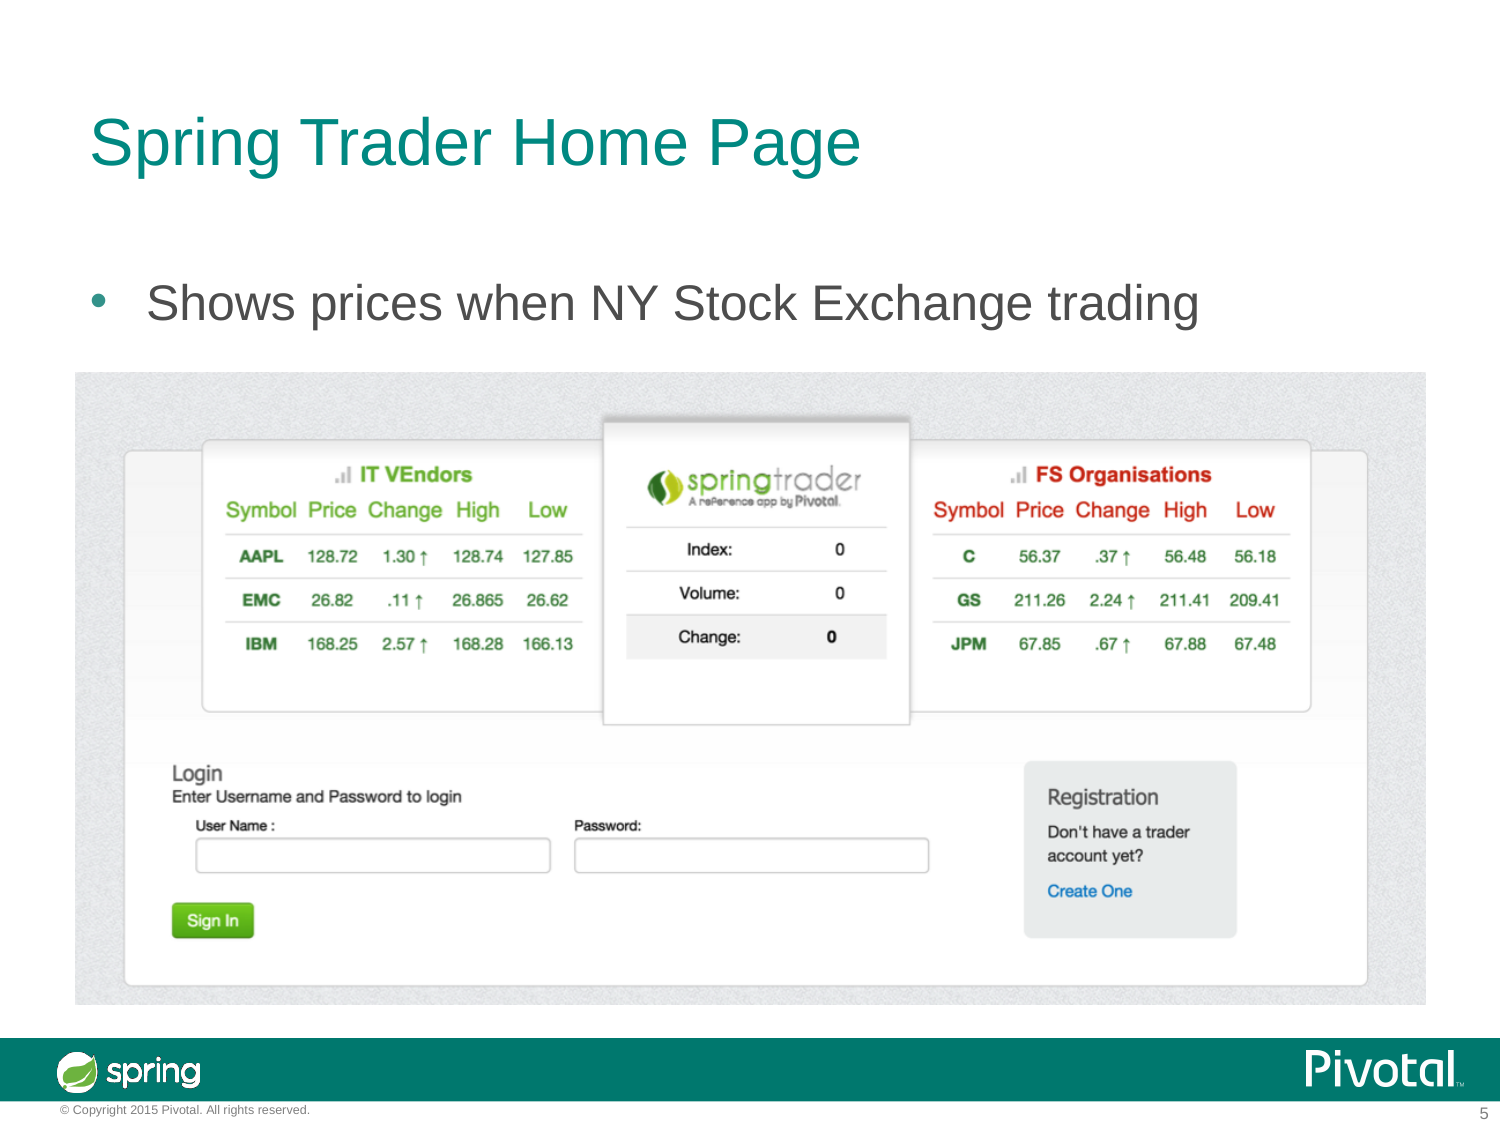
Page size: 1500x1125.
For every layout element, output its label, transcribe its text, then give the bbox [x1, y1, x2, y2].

picture [1306, 1050, 1464, 1087]
list Shows prices when NY Stock Exchange trading [75, 262, 1426, 372]
title Spring Trader Home Page [75, 45, 1426, 233]
picture [32, 1041, 210, 1103]
picture [75, 372, 1426, 1005]
